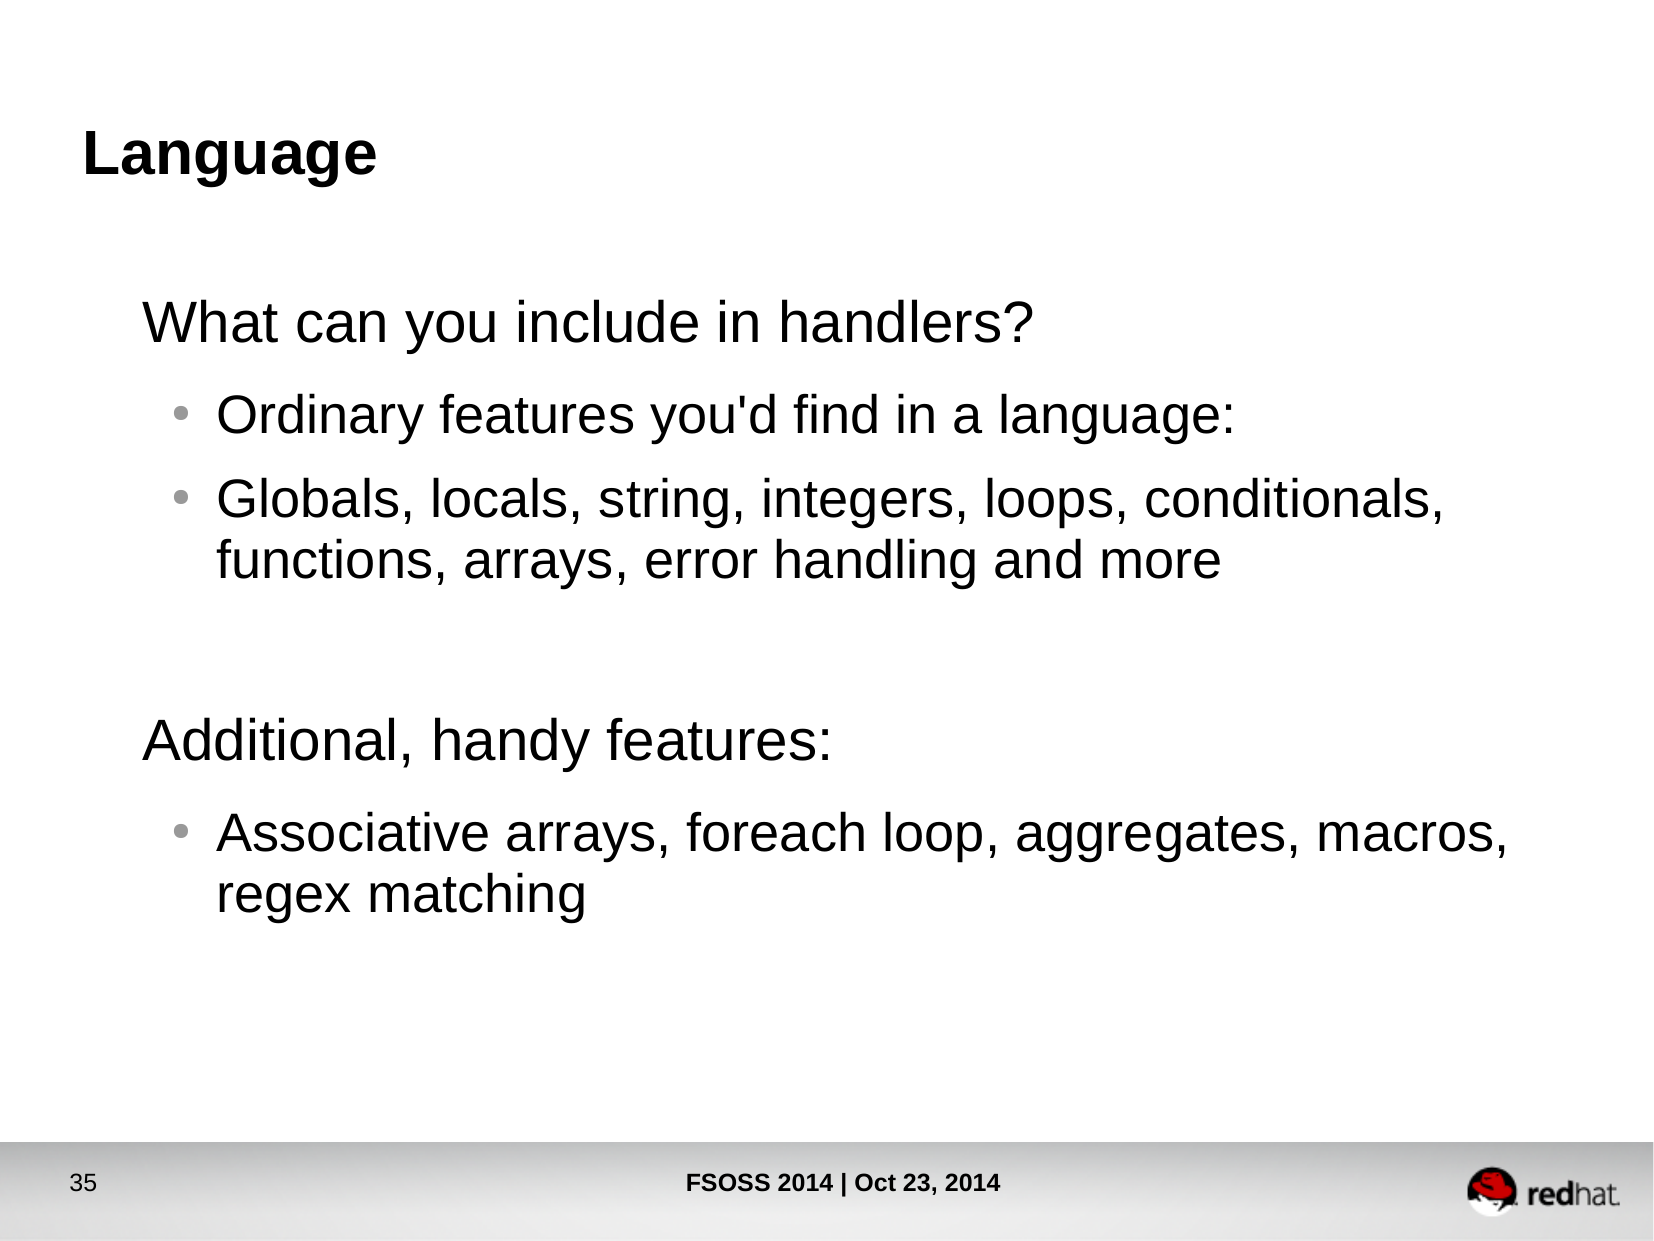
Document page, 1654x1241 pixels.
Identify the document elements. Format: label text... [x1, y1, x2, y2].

list What can you include in handlers? Ordinary features you'd find in a language: Globals, locals, string, integers, loops, conditionals, functions, arrays, error handling and more Additional, handy features: Associative arrays, foreach loop, aggregates, macros, regex matching [82, 290, 1571, 995]
picture [0, 1142, 1654, 1241]
title Language [82, 49, 1571, 257]
